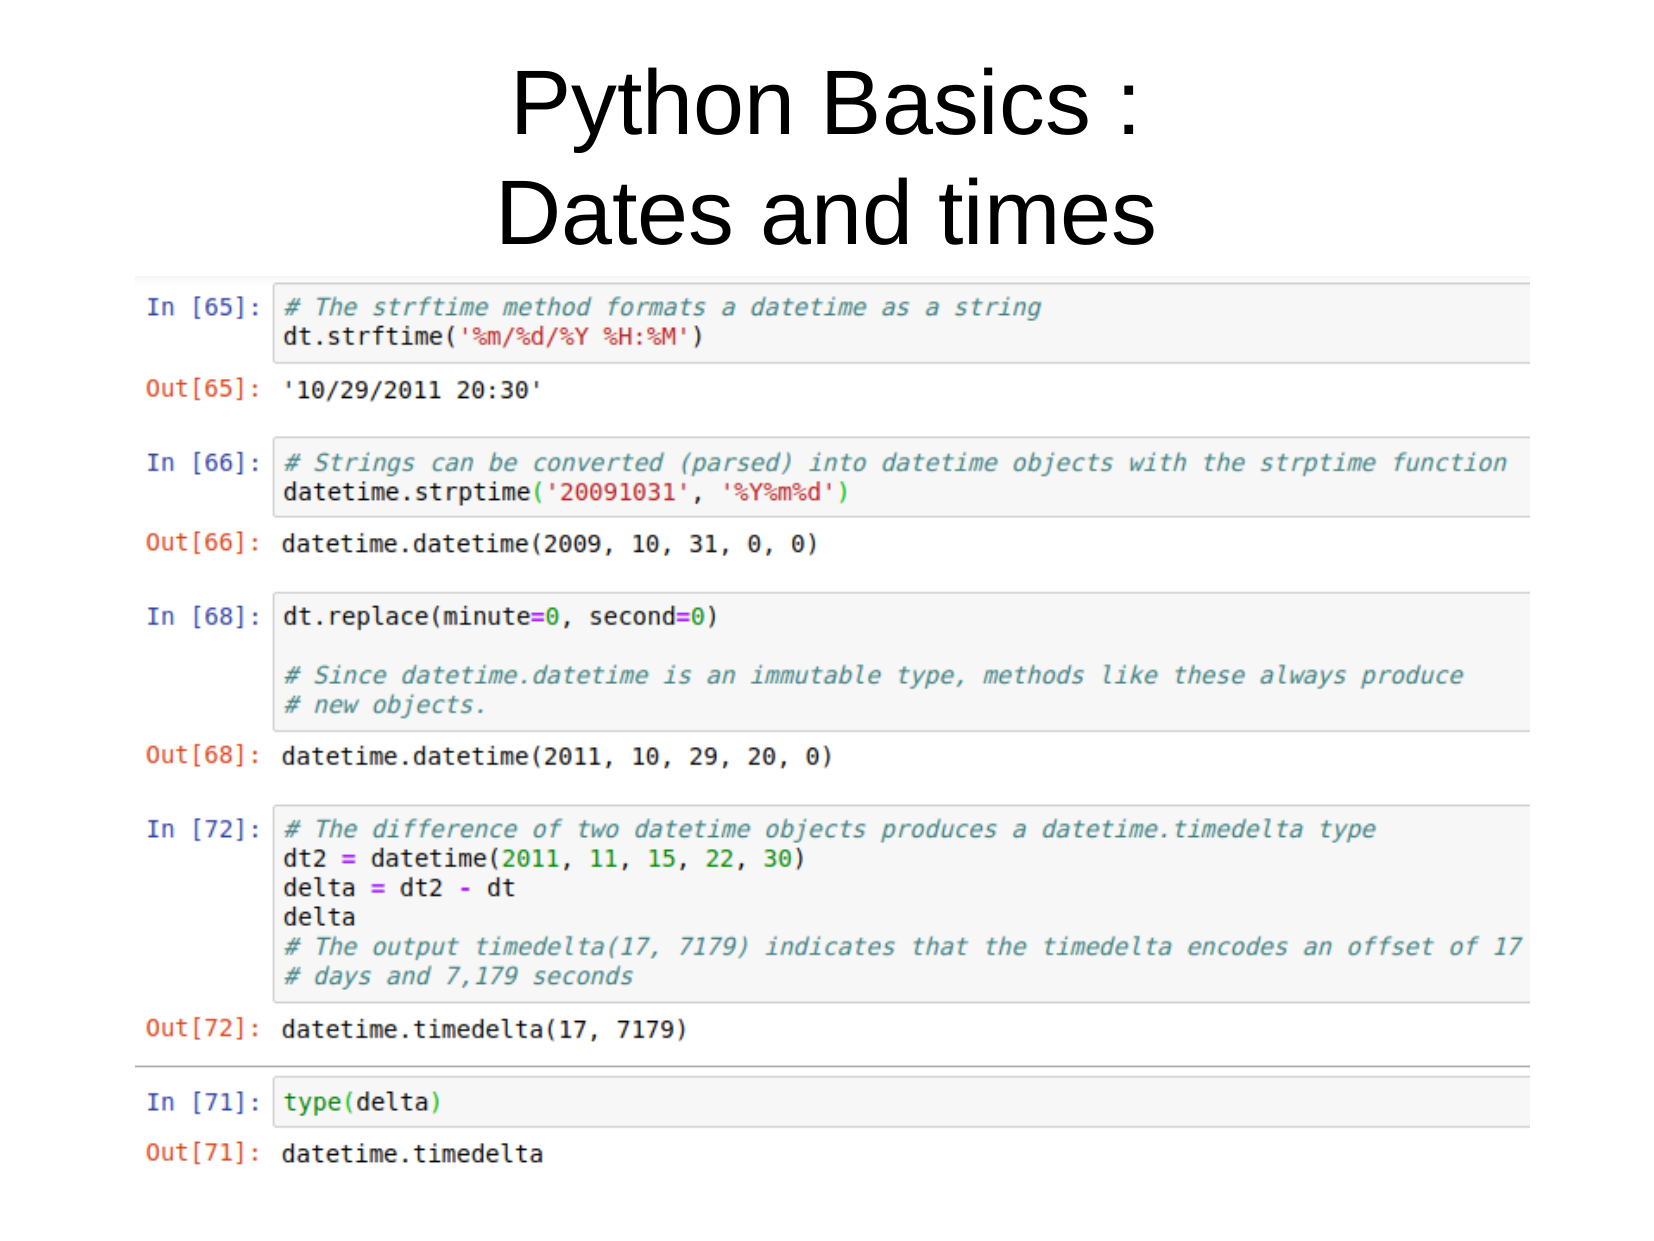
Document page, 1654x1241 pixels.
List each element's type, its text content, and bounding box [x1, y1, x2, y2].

text_box Python Basics : Dates and times [82, 49, 1571, 257]
picture [135, 276, 1530, 1180]
